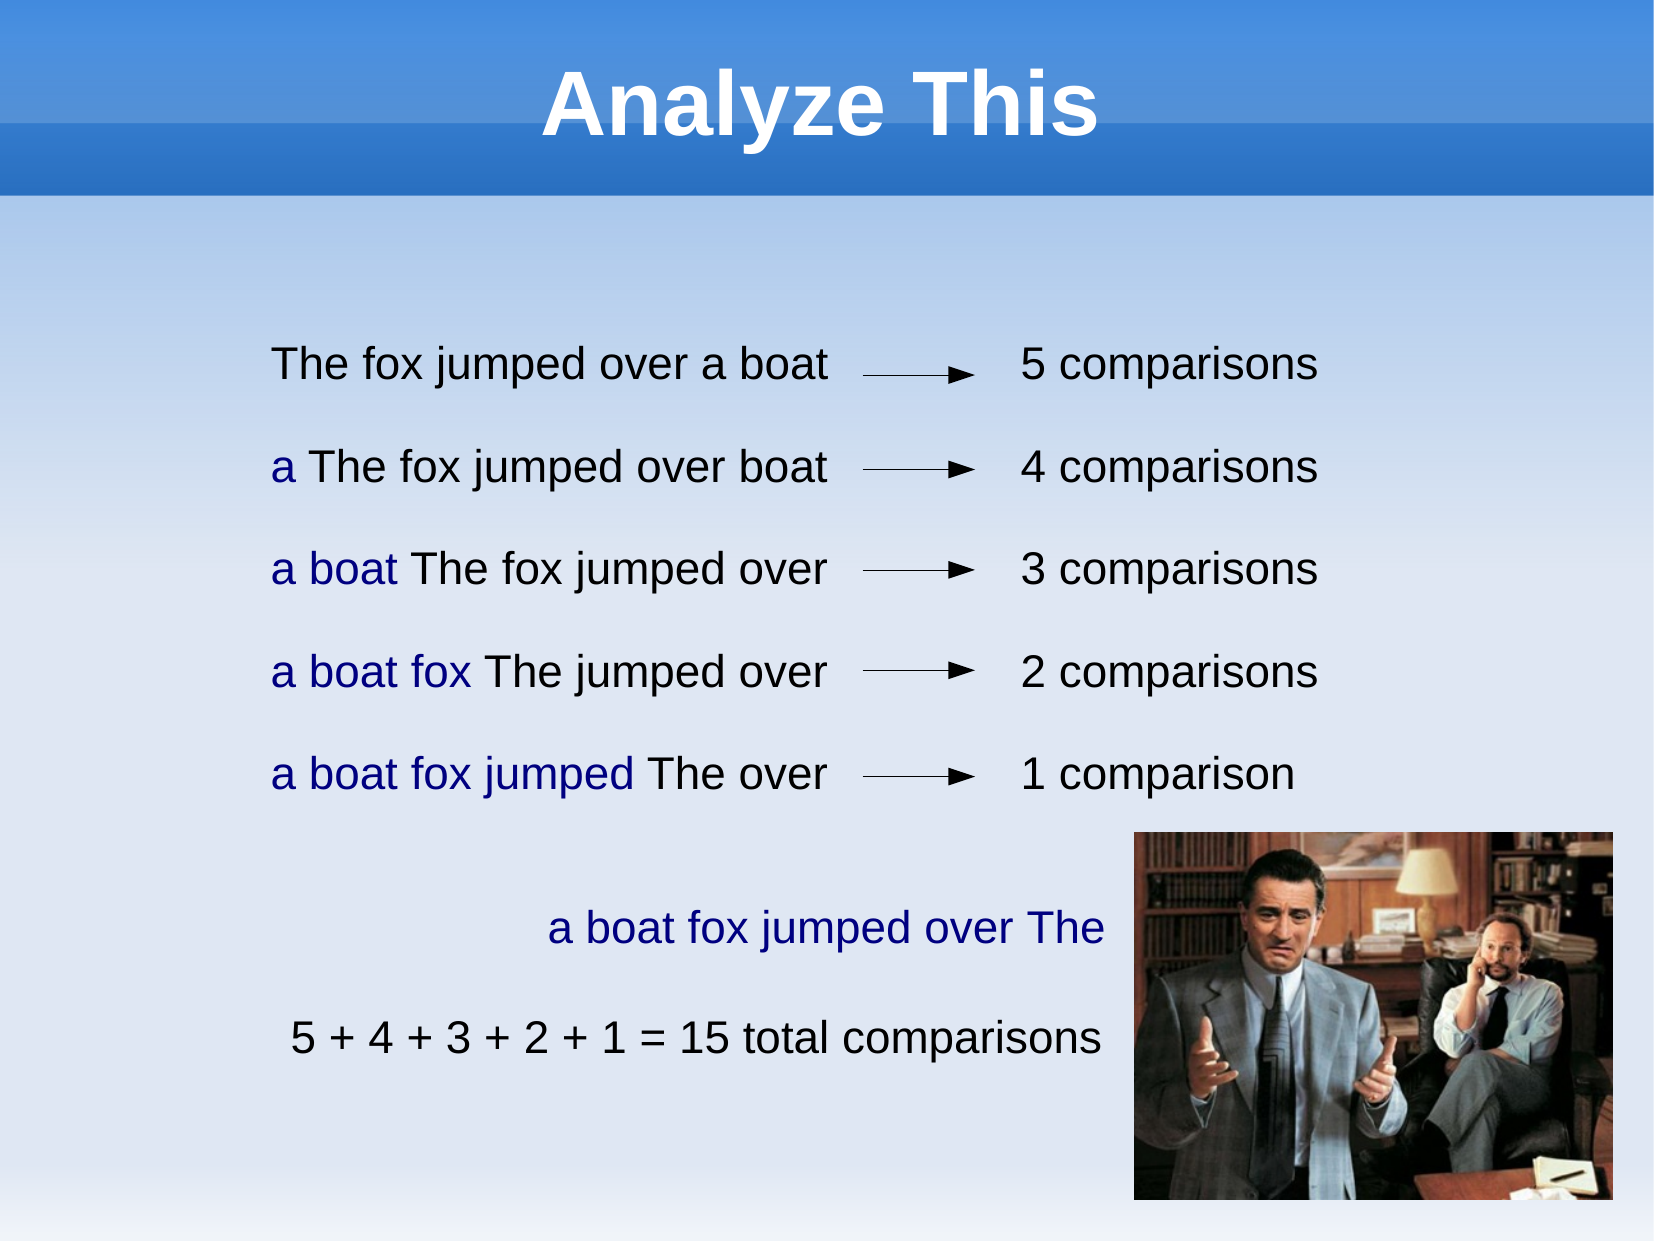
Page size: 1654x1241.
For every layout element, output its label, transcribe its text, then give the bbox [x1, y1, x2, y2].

picture [0, 0, 1654, 1241]
title Analyze This [76, 7, 1565, 200]
text_box The fox jumped over a boat 5 comparisons a The fox jumped over boat 4 comparisons a boat The fox jumped over 3 comparisons a boat fox The jumped over 2 comparisons a boat fox jumped The over 1 comparison a boat fox jumped over The [255, 330, 1398, 961]
text_box 5 + 4 + 3 + 2 + 1 = 15 total comparisons [275, 1004, 1118, 1071]
